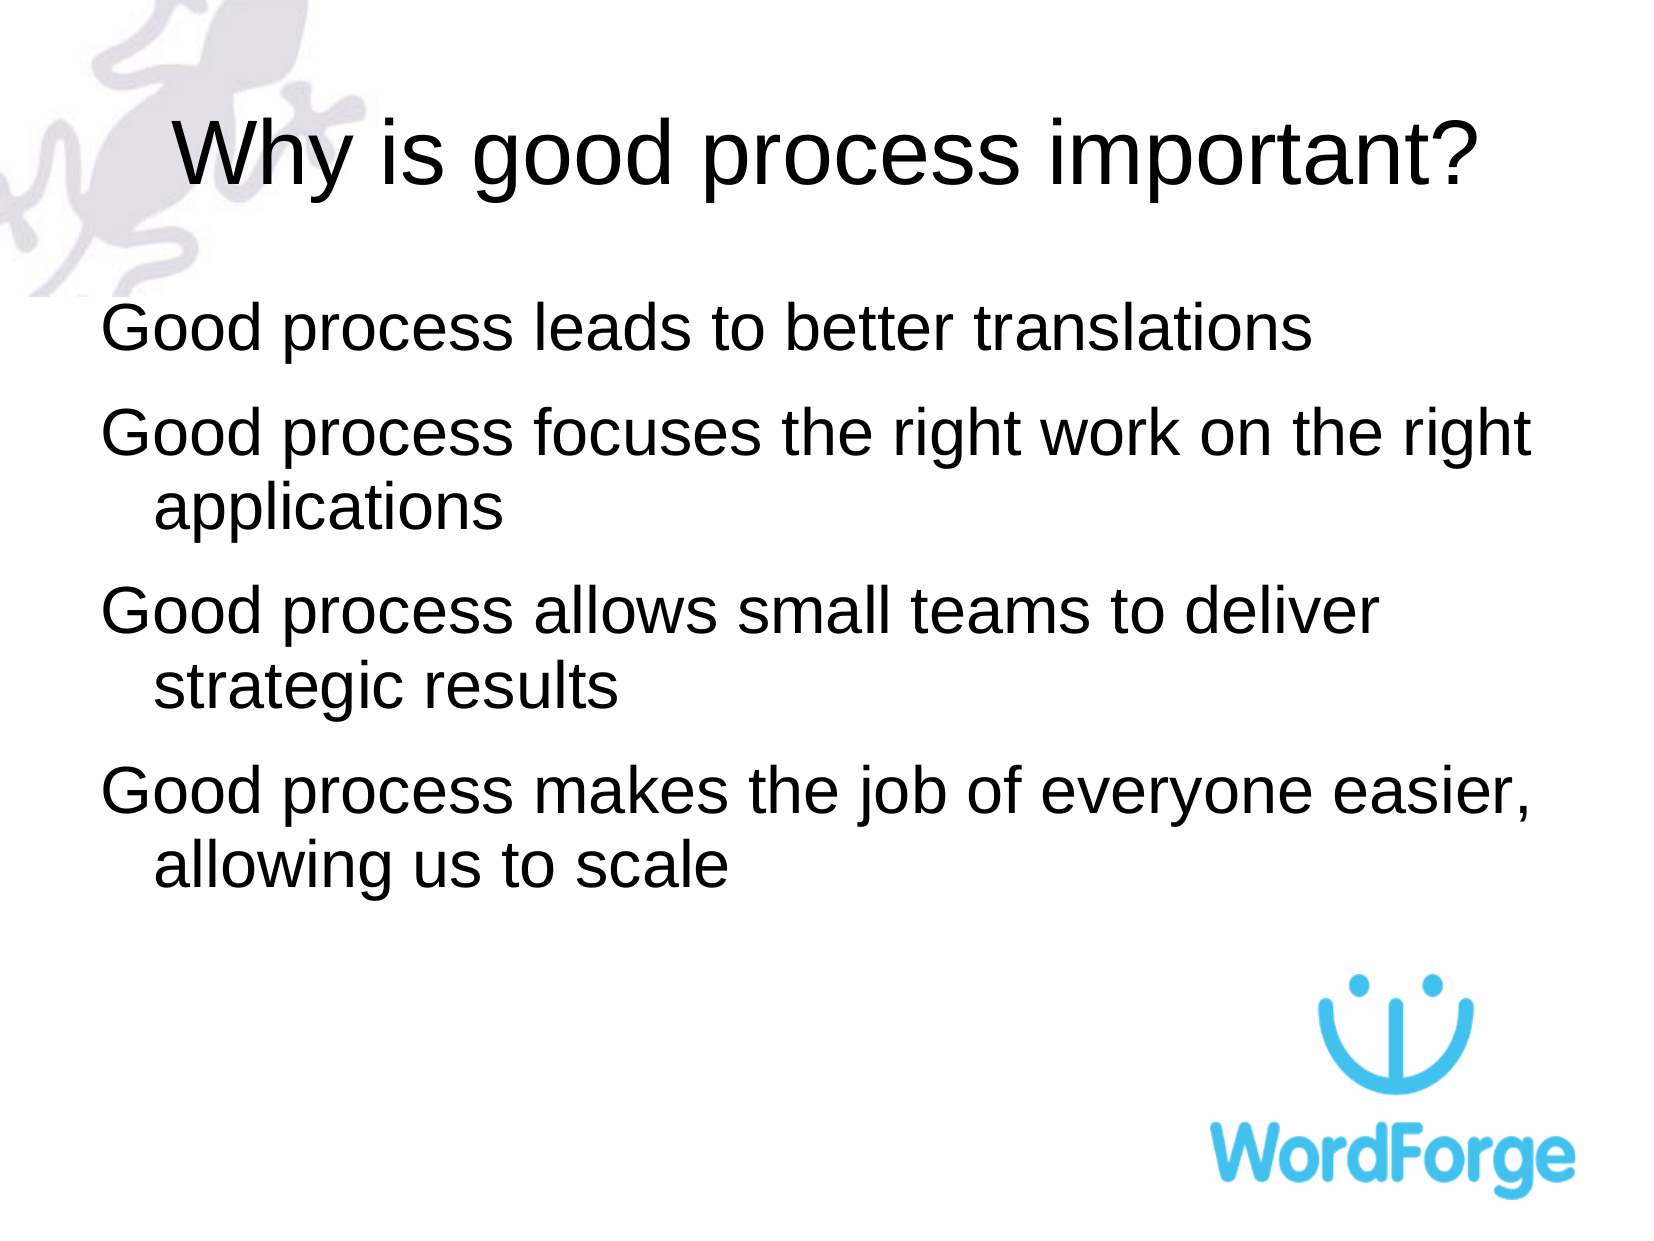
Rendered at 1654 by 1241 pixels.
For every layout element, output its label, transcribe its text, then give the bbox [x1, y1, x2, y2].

title Why is good process important? [82, 49, 1571, 257]
list Good process leads to better translations Good process focuses the right work on the right applications Good process allows small teams to deliver strategic results Good process makes the job of everyone easier, allowing us to scale [82, 290, 1571, 1109]
picture [1210, 974, 1576, 1200]
picture [0, 0, 391, 297]
